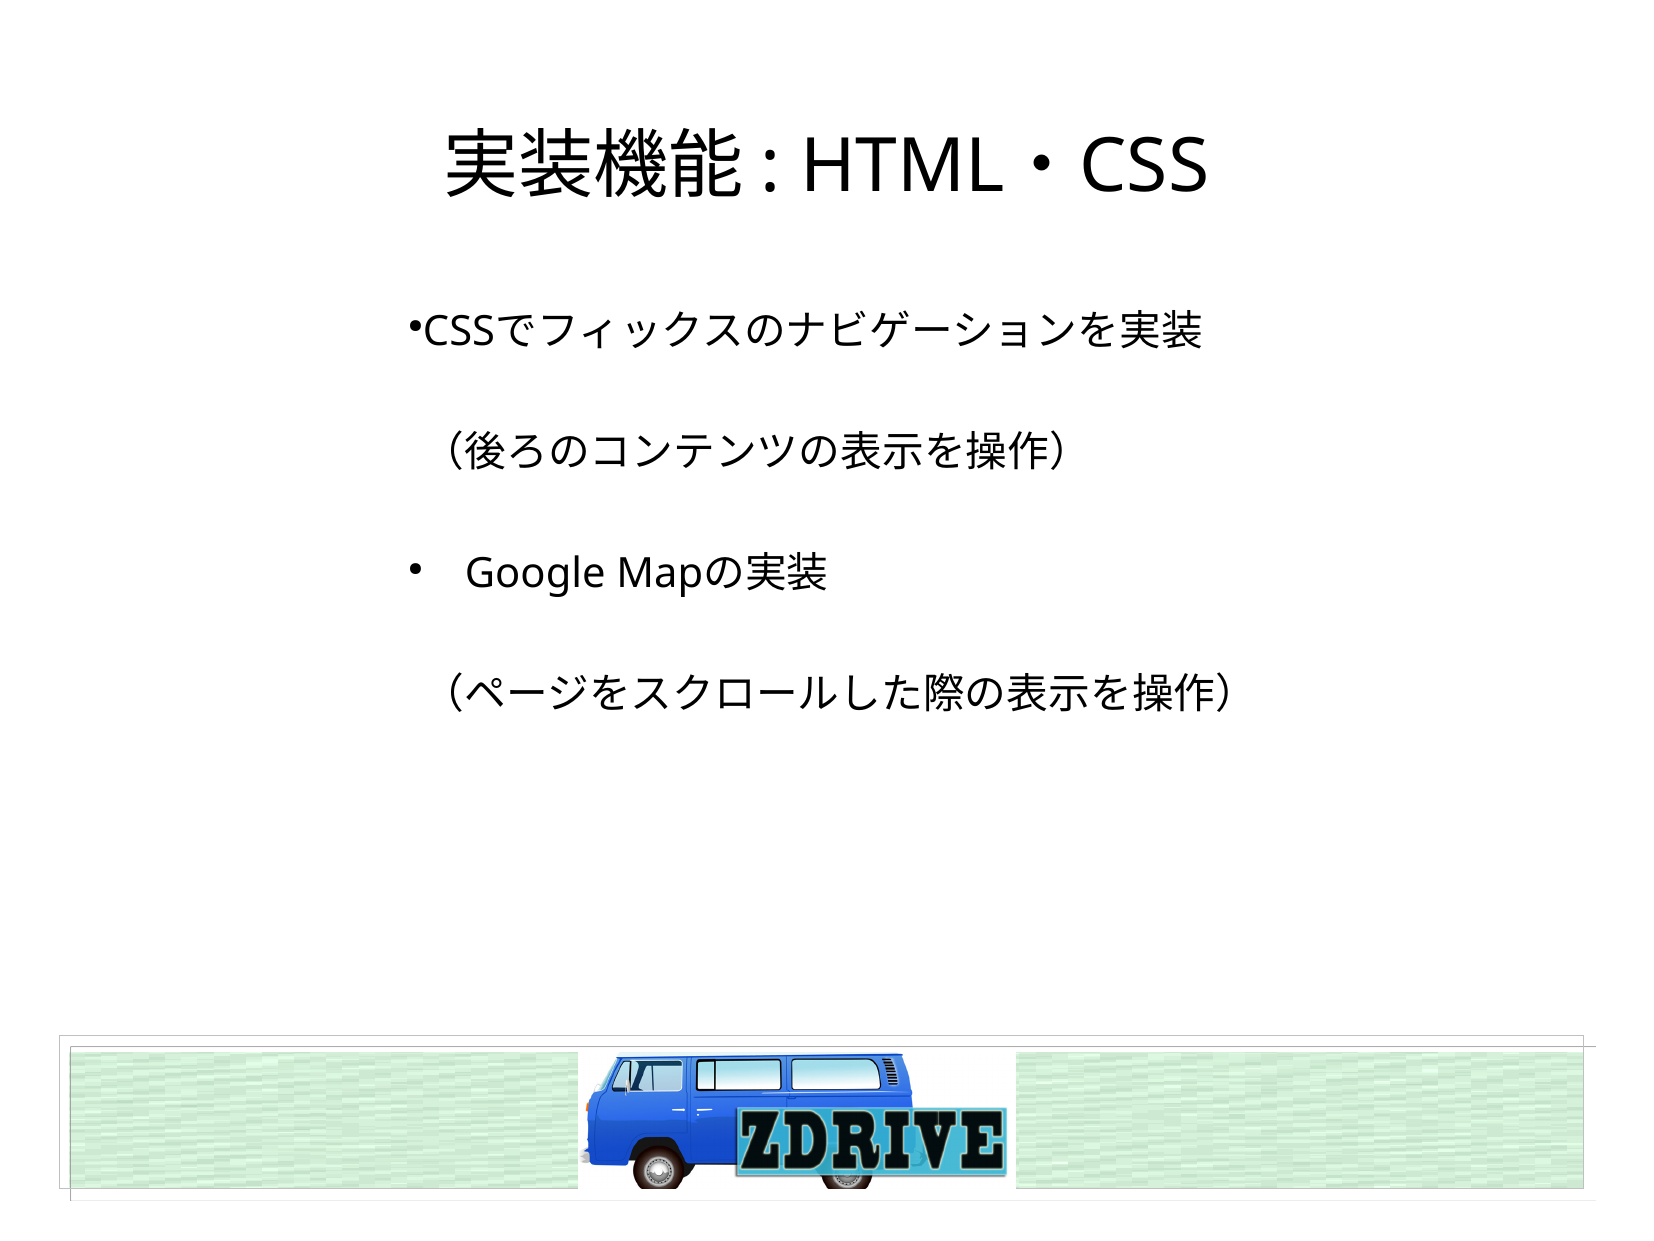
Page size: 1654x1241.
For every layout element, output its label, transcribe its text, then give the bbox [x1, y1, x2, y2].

subtitle CSSでフィックスのナビゲーションを実装 （後ろのコンテンツの表示を操作） Google Mapの実装 （ページをスクロールした際の表示を操作） [106, 236, 1560, 969]
picture [72, 1052, 1583, 1189]
title 実装機能 : HTML・CSS [135, 104, 1518, 213]
